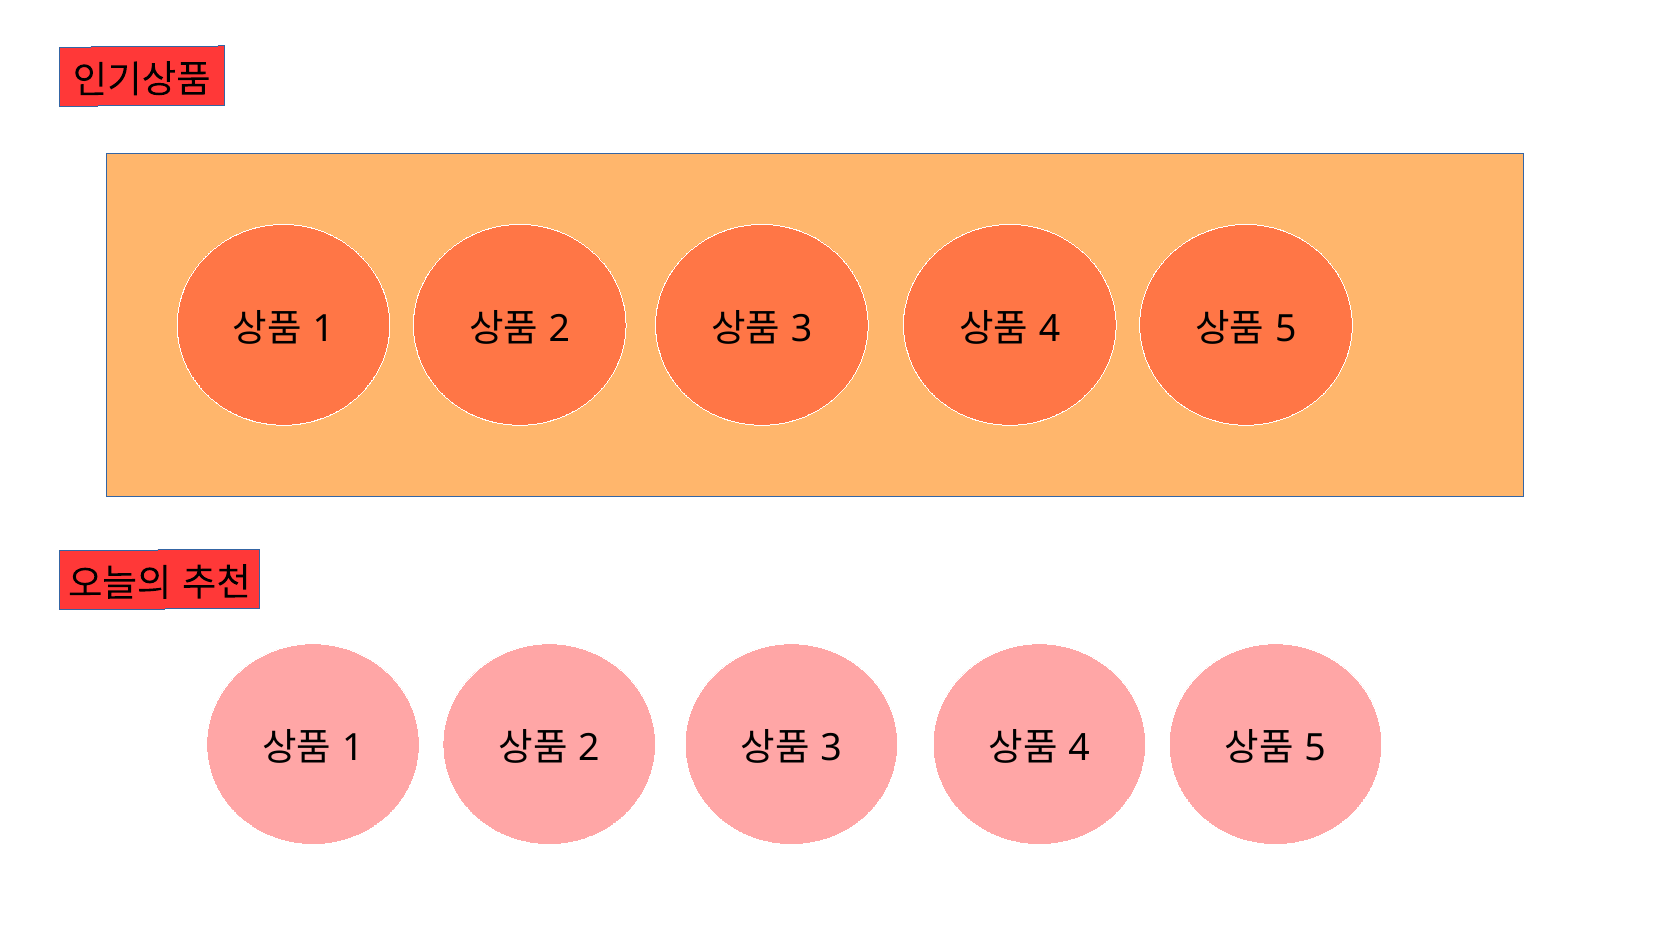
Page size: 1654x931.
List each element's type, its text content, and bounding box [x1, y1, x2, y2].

text_box 상품 1 [206, 643, 420, 845]
text_box 상품 5 [1139, 224, 1353, 426]
text_box 상품 3 [655, 224, 869, 426]
text_box 오늘의 추천 [59, 549, 260, 610]
text_box 상품 3 [685, 643, 898, 845]
text_box 상품 2 [442, 643, 656, 845]
text_box 상품 4 [903, 224, 1117, 426]
text_box 상품 2 [413, 224, 627, 426]
text_box 상품 5 [1169, 643, 1382, 845]
text_box 상품 4 [933, 643, 1146, 845]
text_box 상품 1 [177, 224, 390, 426]
text_box 인기상품 [59, 45, 225, 107]
text_box [106, 153, 1524, 497]
